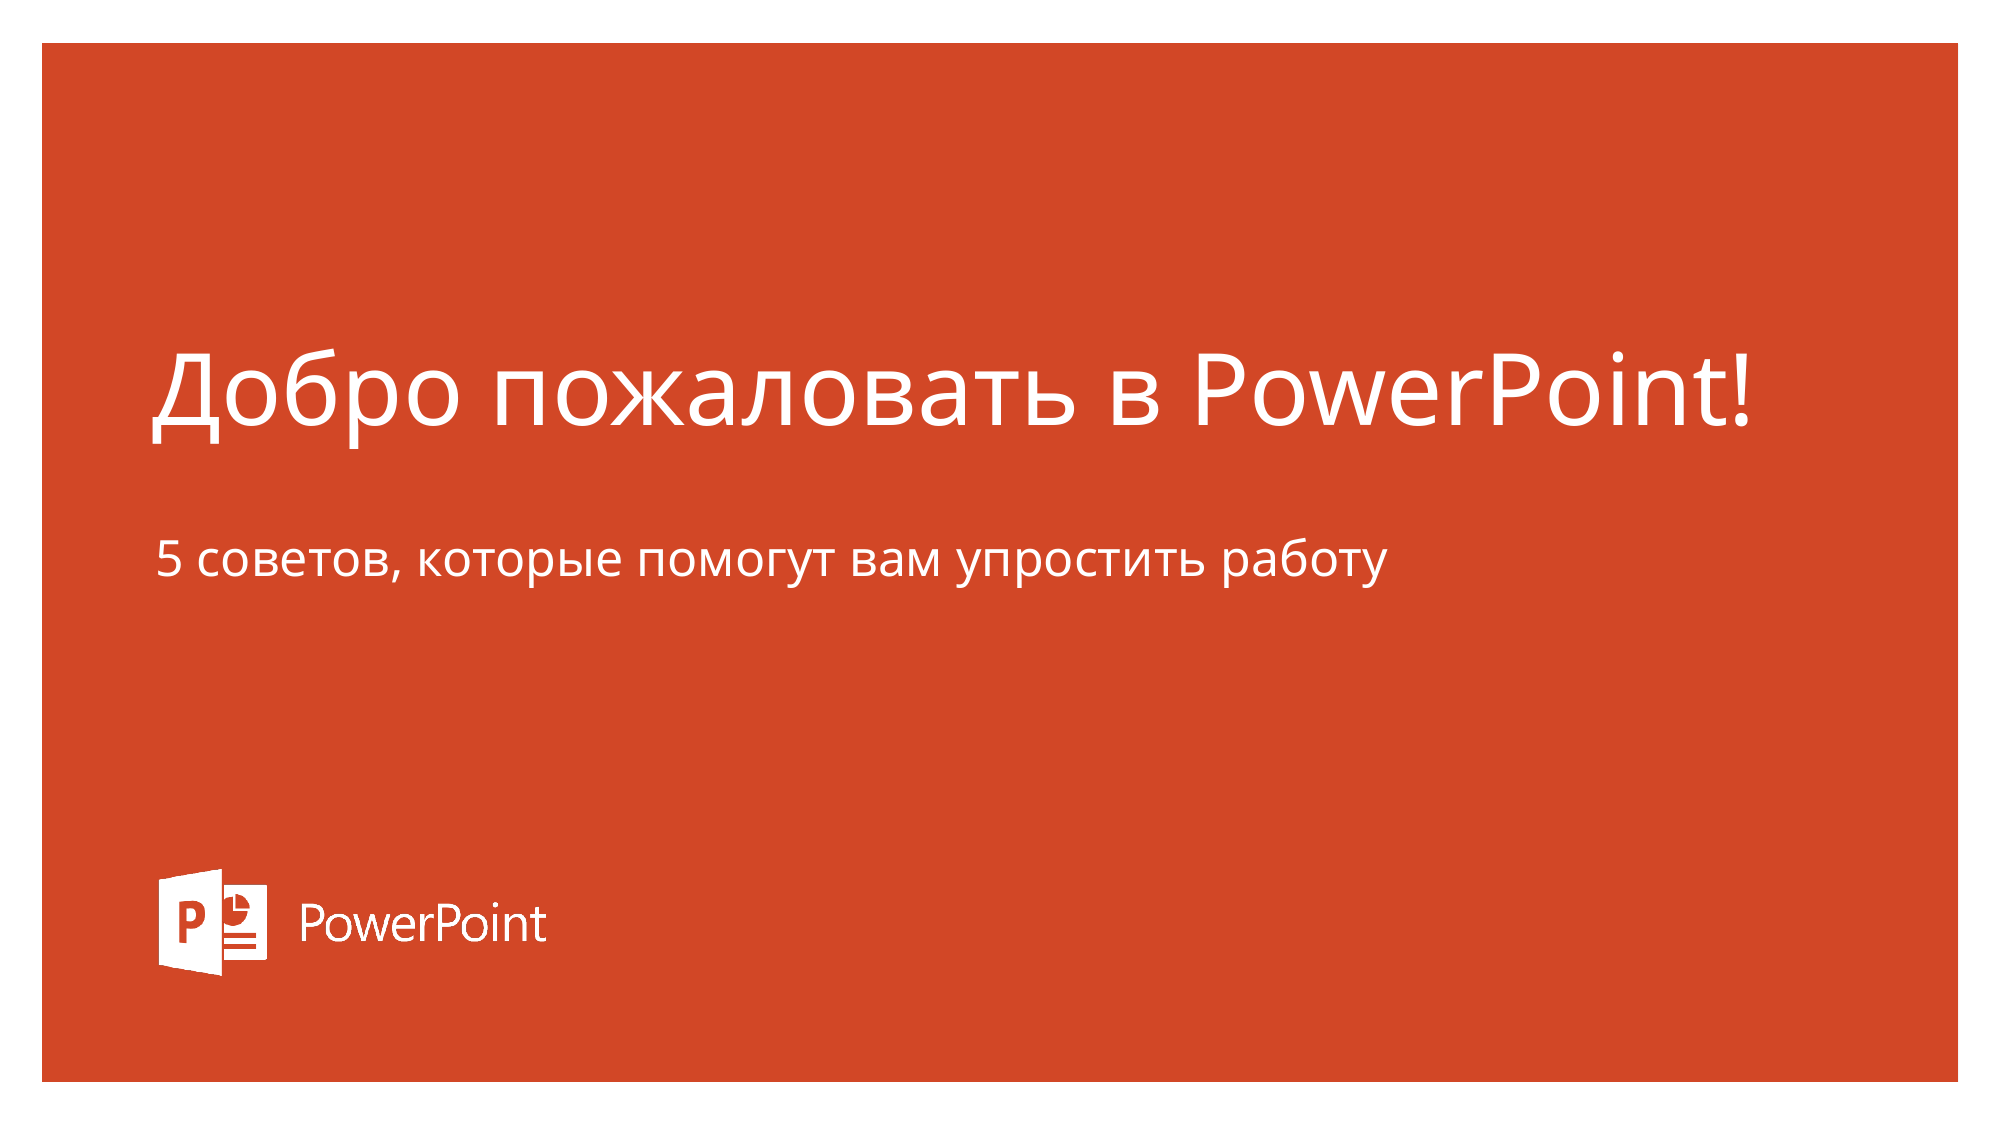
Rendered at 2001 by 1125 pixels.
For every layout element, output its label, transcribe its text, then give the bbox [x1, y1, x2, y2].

title Добро пожаловать в PowerPoint! [137, 190, 1863, 583]
subtitle 5 советов, которые помогут вам упростить работу [140, 481, 1713, 668]
picture [148, 854, 555, 990]
